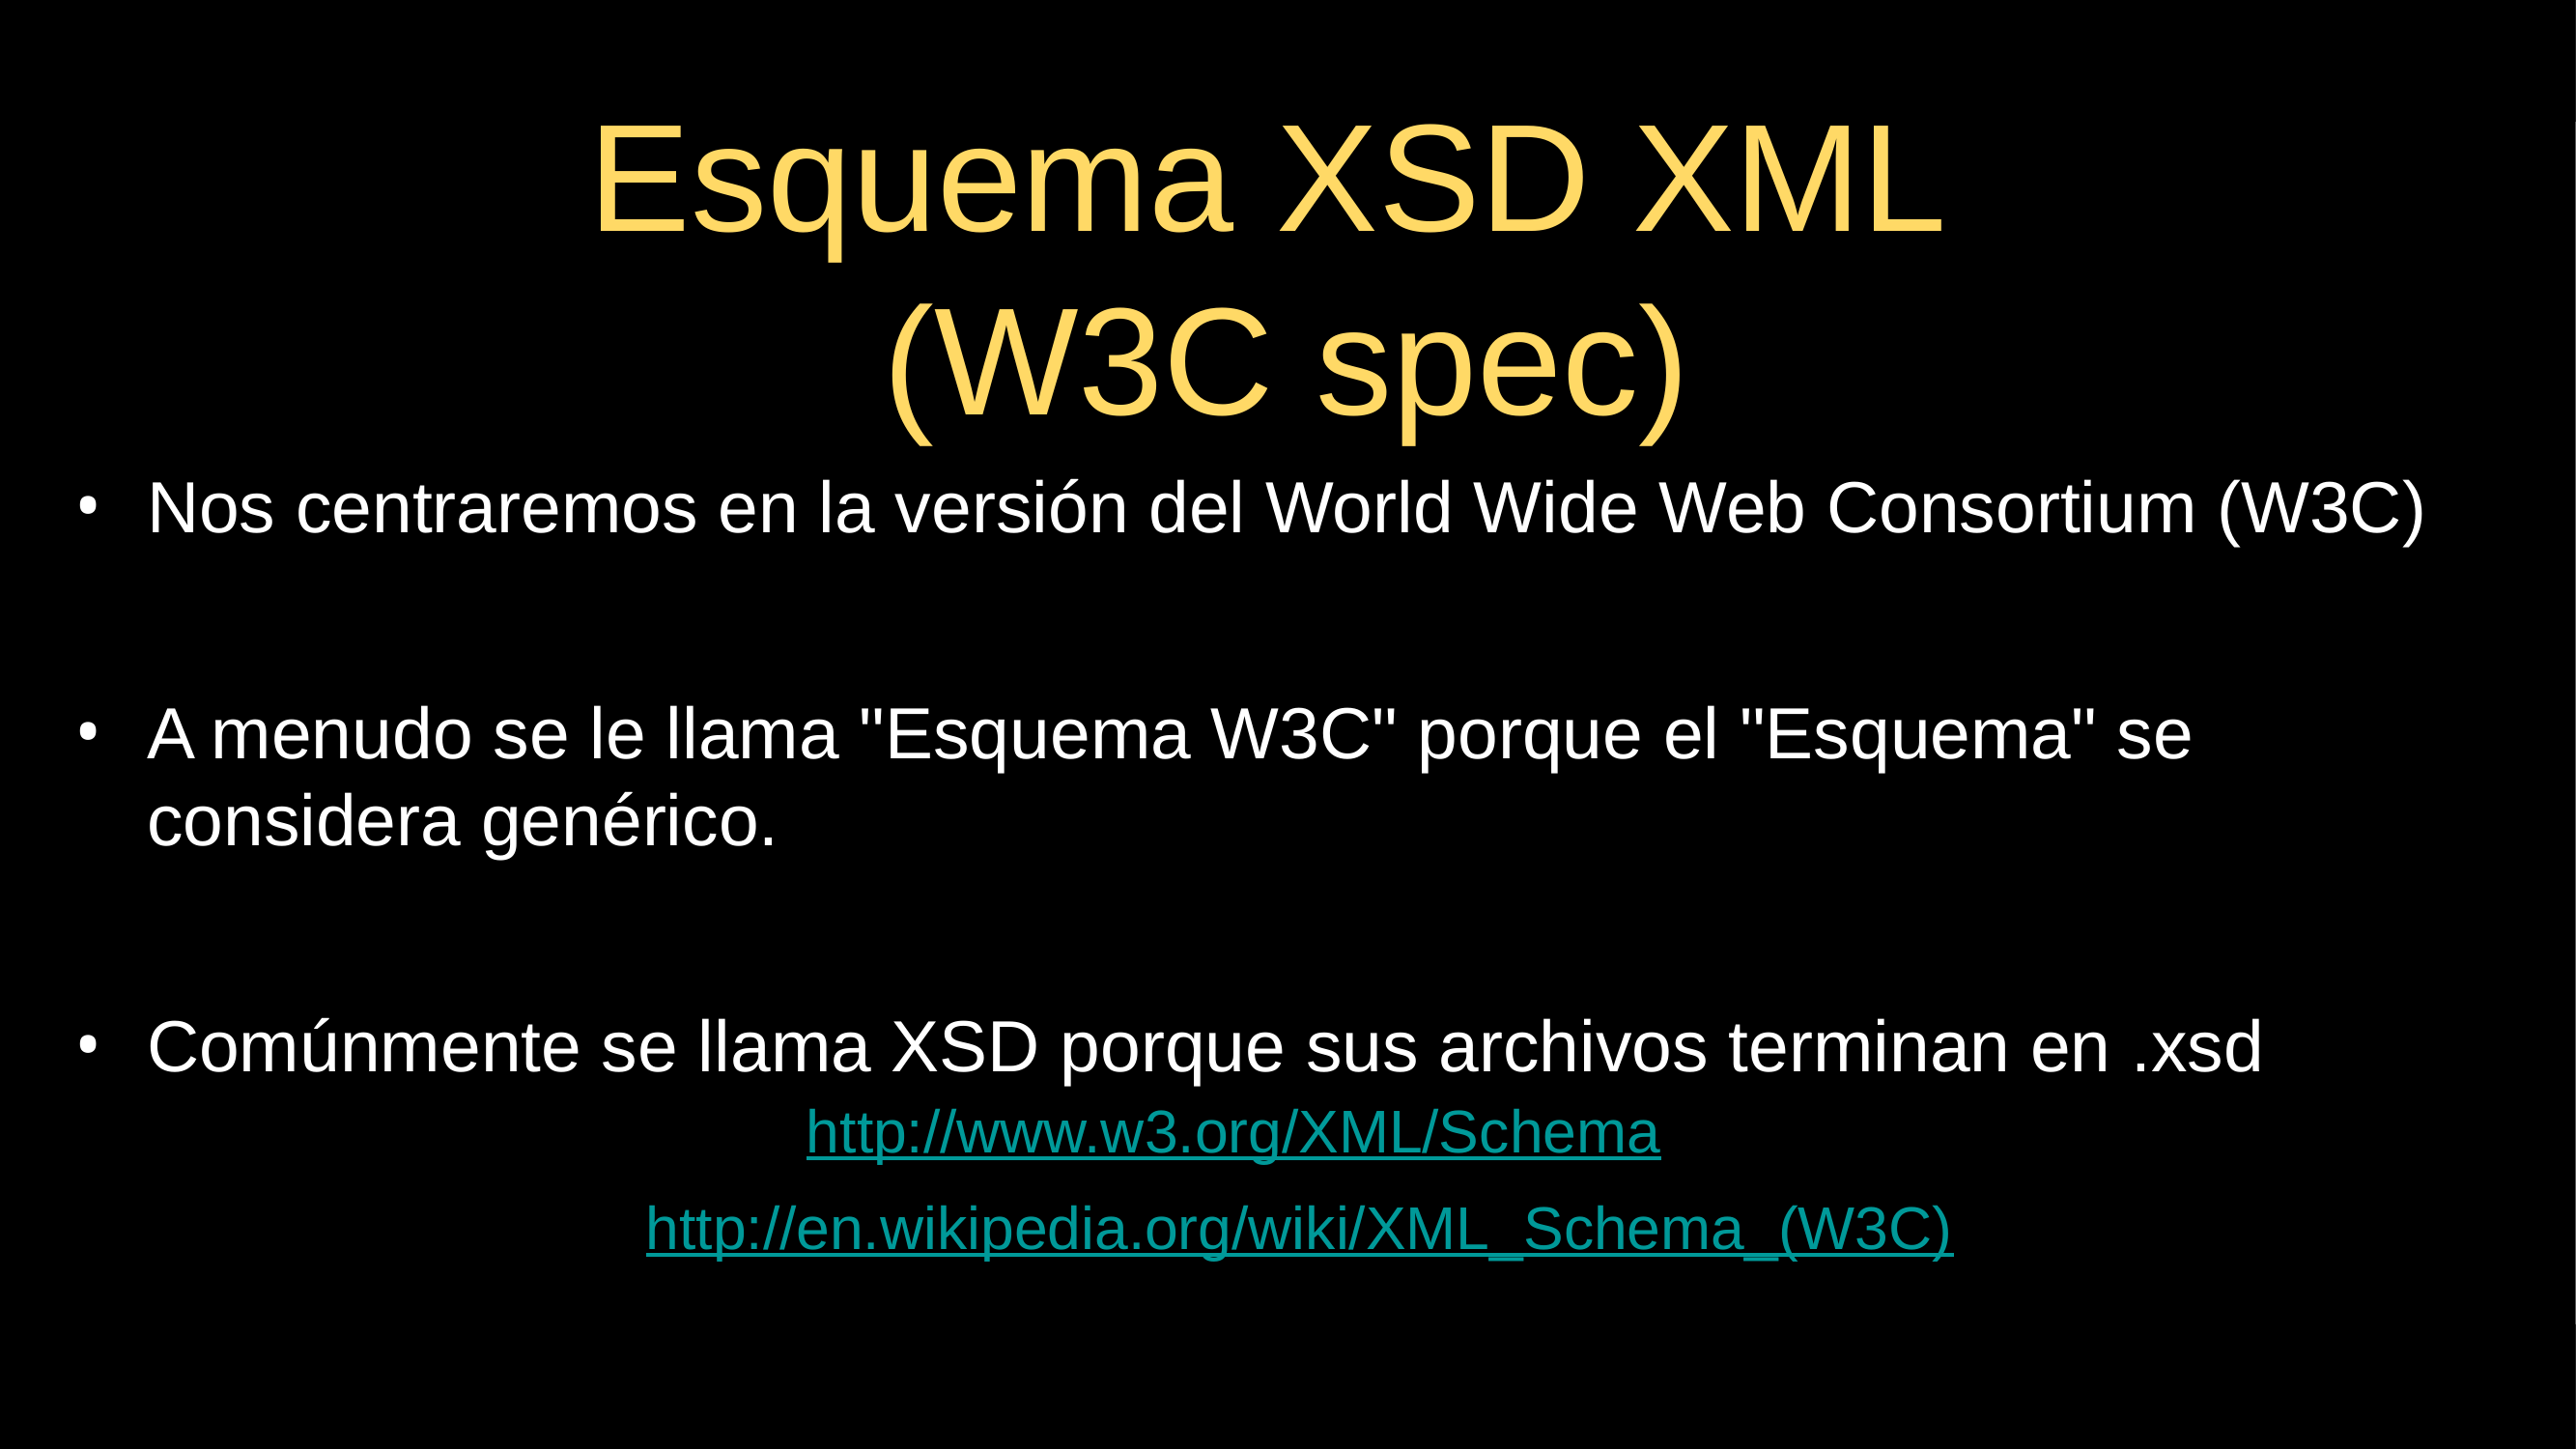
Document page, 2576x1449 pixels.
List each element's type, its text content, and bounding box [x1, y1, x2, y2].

list Nos centraremos en la versión del World Wide Web Consortium (W3C) A menudo se le llama "Esquema W3C" porque el "Esquema" se considera genérico. Comúnmente se llama XSD porque sus archivos terminan en .xsd [68, 454, 2465, 1317]
text_box http://www.w3.org/XML/Schema [693, 1079, 1774, 1176]
text_box http://en.wikipedia.org/wiki/XML_Schema_(W3C) [449, 1176, 2151, 1275]
title Esquema XSD XML (W3C spec) [183, 121, 2391, 403]
